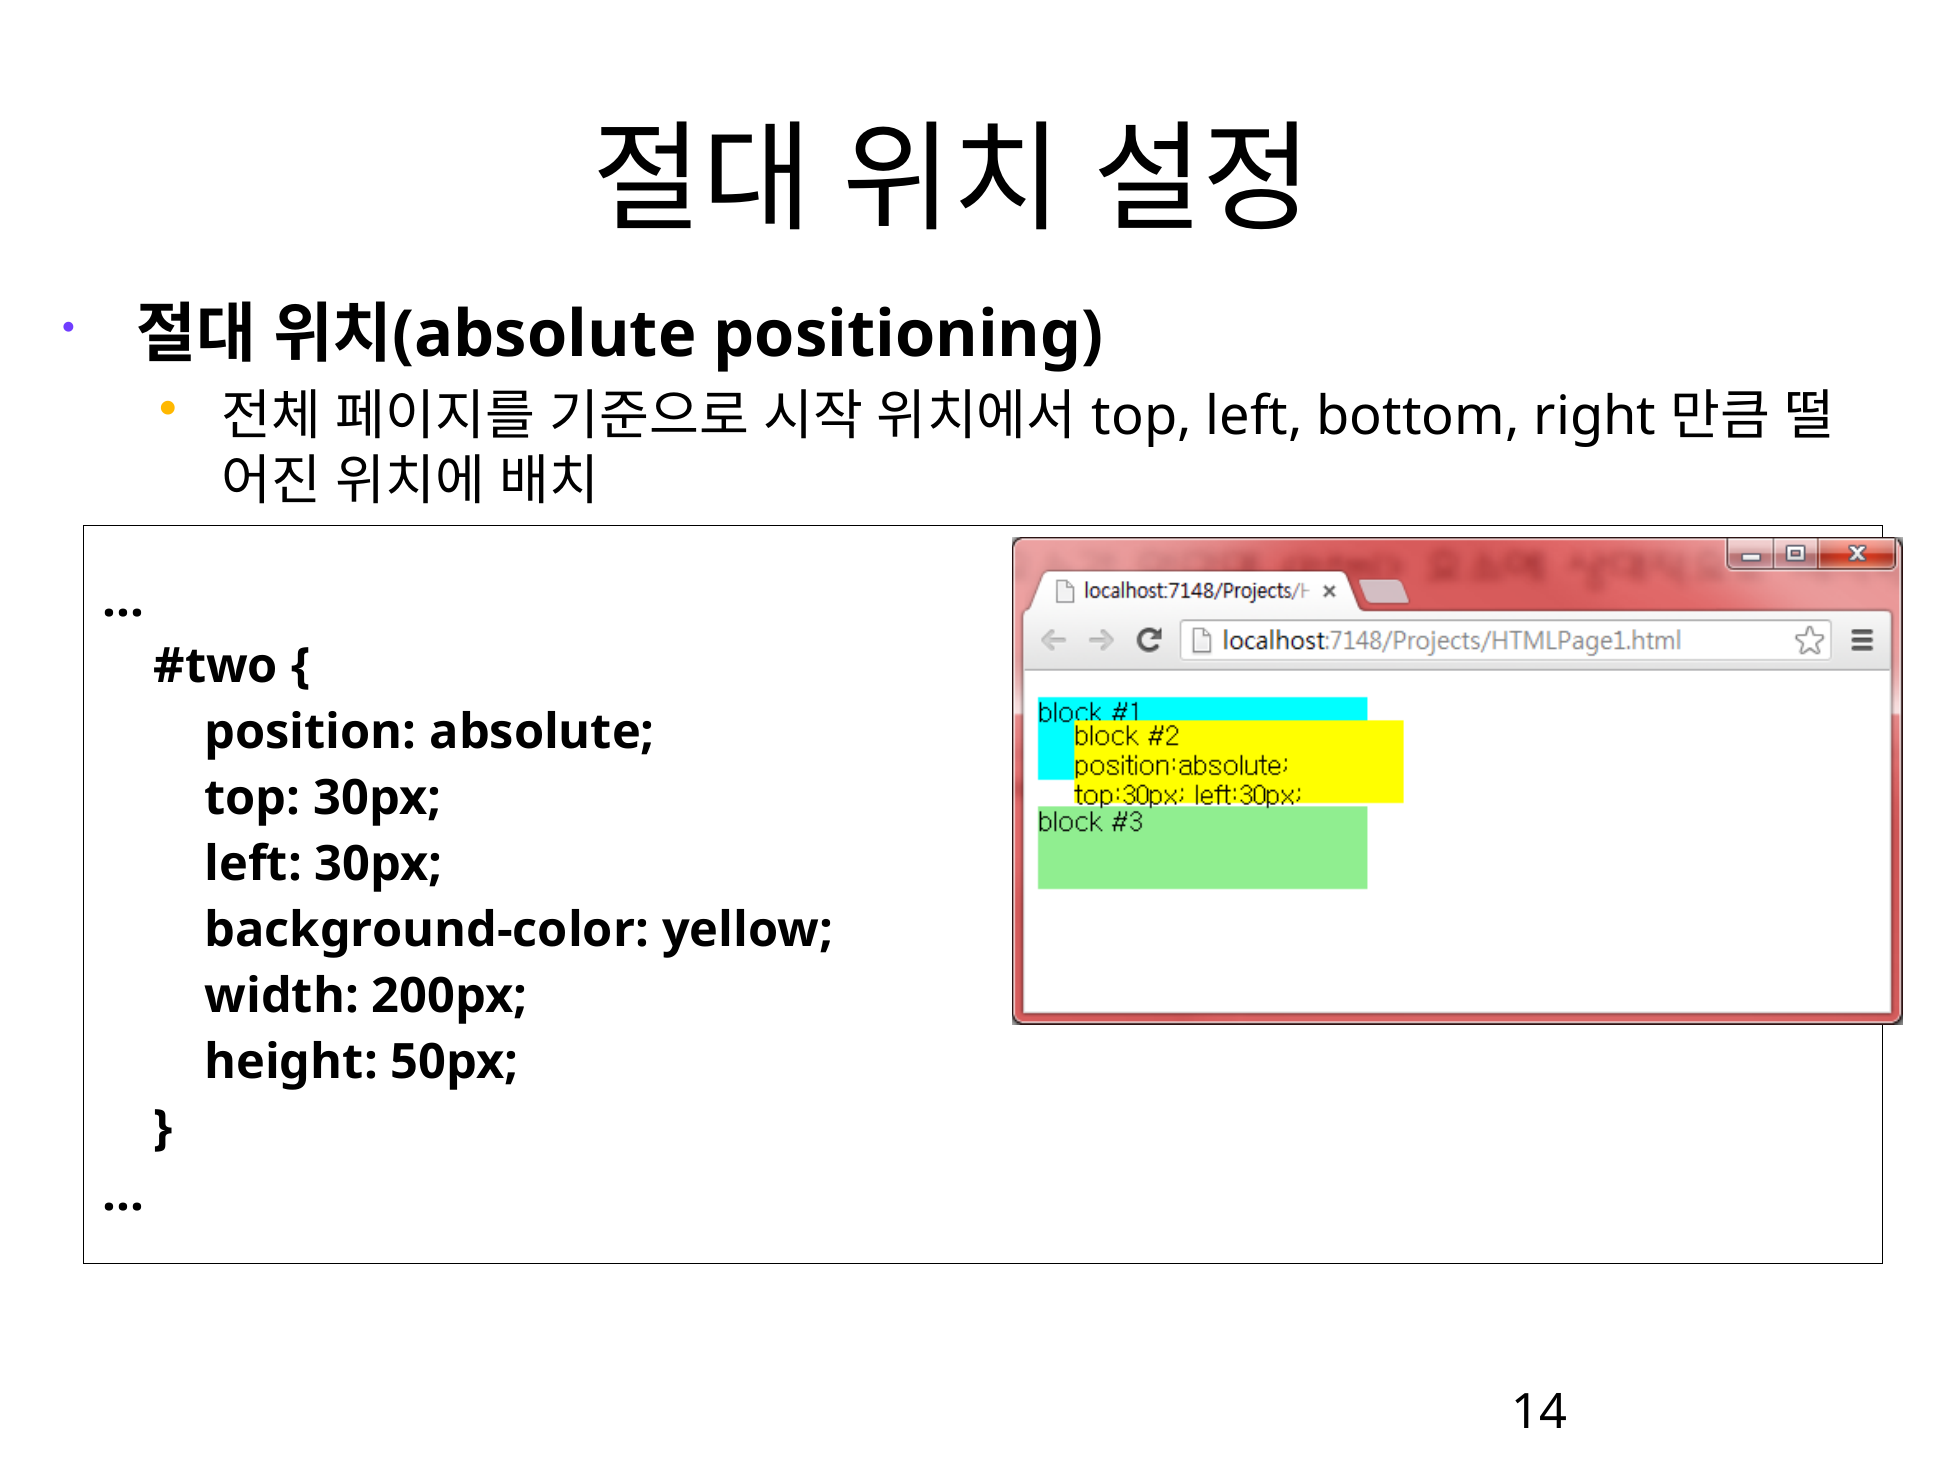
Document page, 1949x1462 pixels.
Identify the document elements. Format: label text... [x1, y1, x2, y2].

title 절대 위치 설정 [156, 92, 1749, 255]
list 절대 위치(absolute positioning) 전체 페이지를 기준으로 시작 위치에서 top, left, bottom, right 만큼 떨어진 위치에 배치 [48, 284, 1897, 1343]
slide_number <숫자> [1496, 1372, 1899, 1462]
picture [1012, 537, 1903, 1025]
text_box ... #two { position: absolute; top: 30px; left: 30px; background-color: yellow; width: 200px; height: 50px; } ... [83, 525, 1883, 1264]
